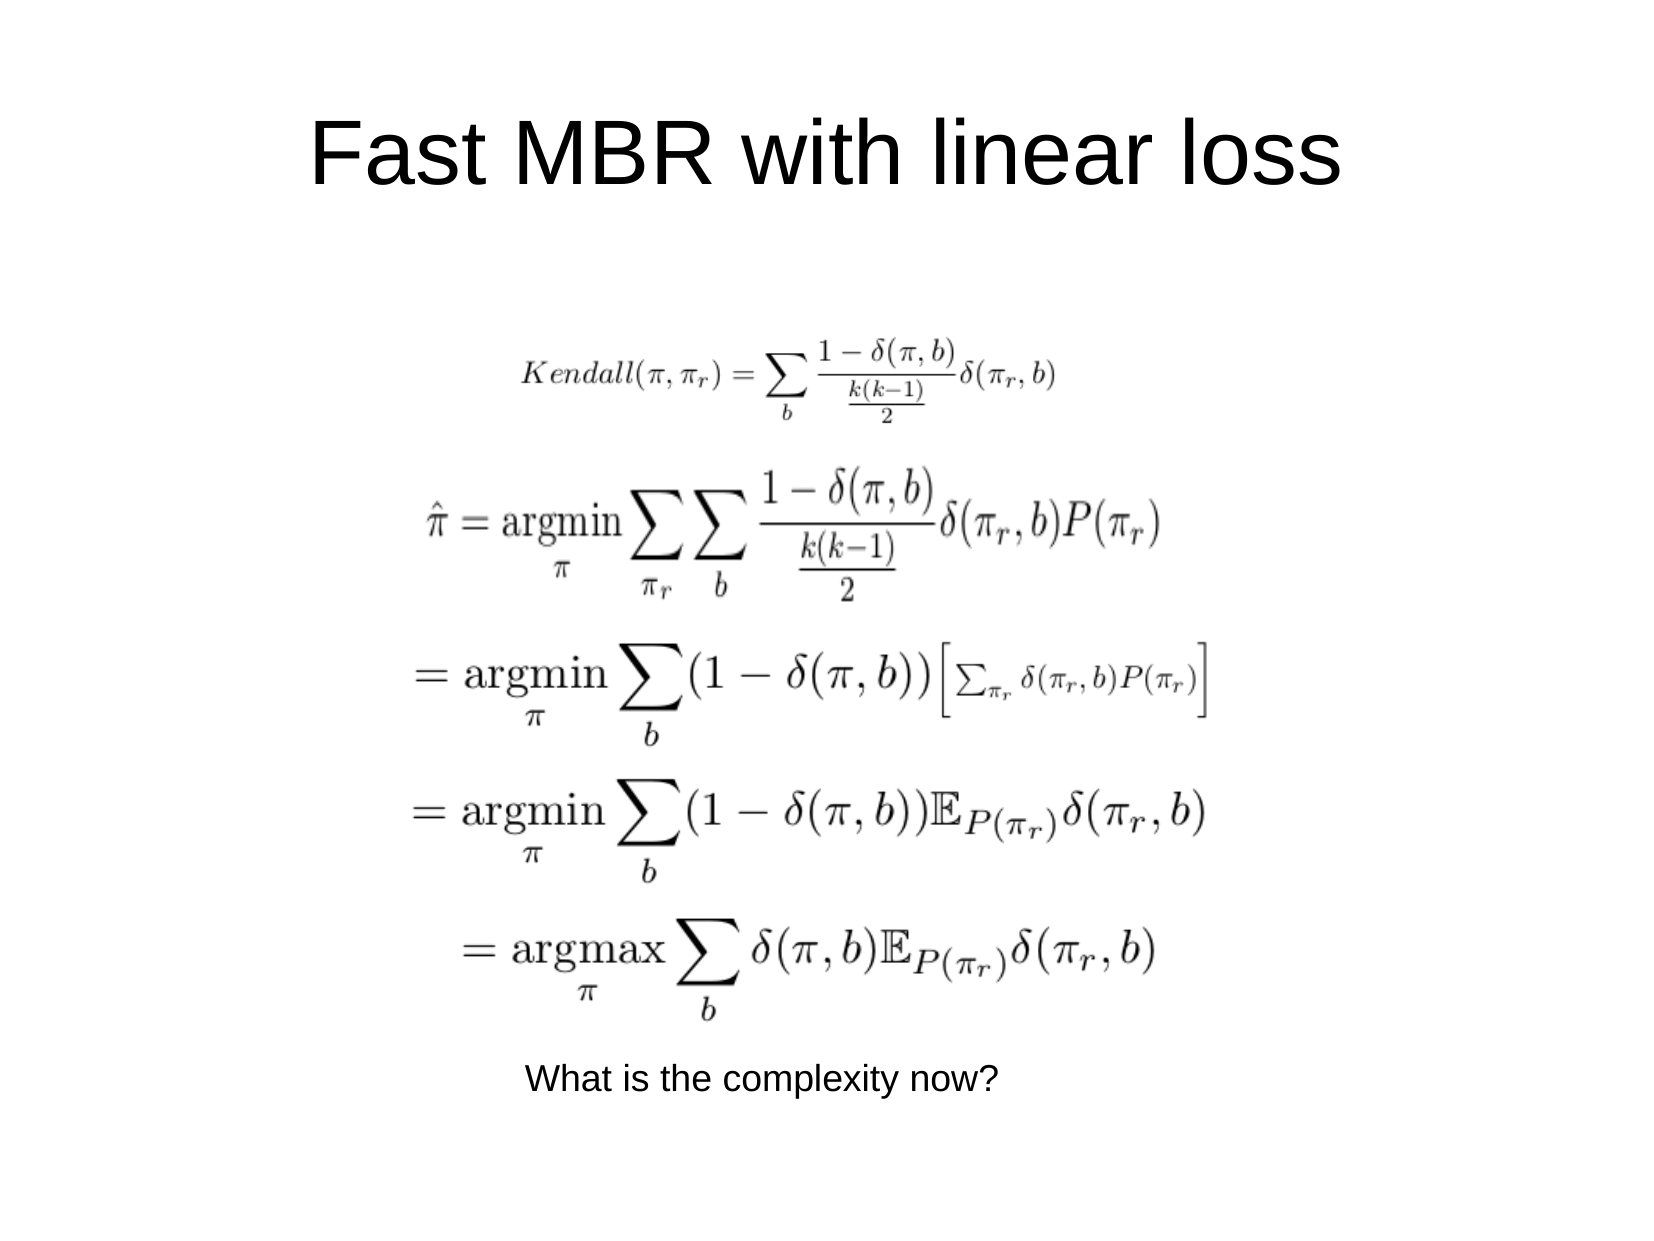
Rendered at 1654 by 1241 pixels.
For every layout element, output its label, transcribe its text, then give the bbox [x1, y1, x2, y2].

picture [390, 318, 1246, 755]
text_box What is the complexity now? [510, 1050, 1036, 1107]
title Fast MBR with linear loss [82, 49, 1571, 257]
picture [397, 759, 1231, 1036]
